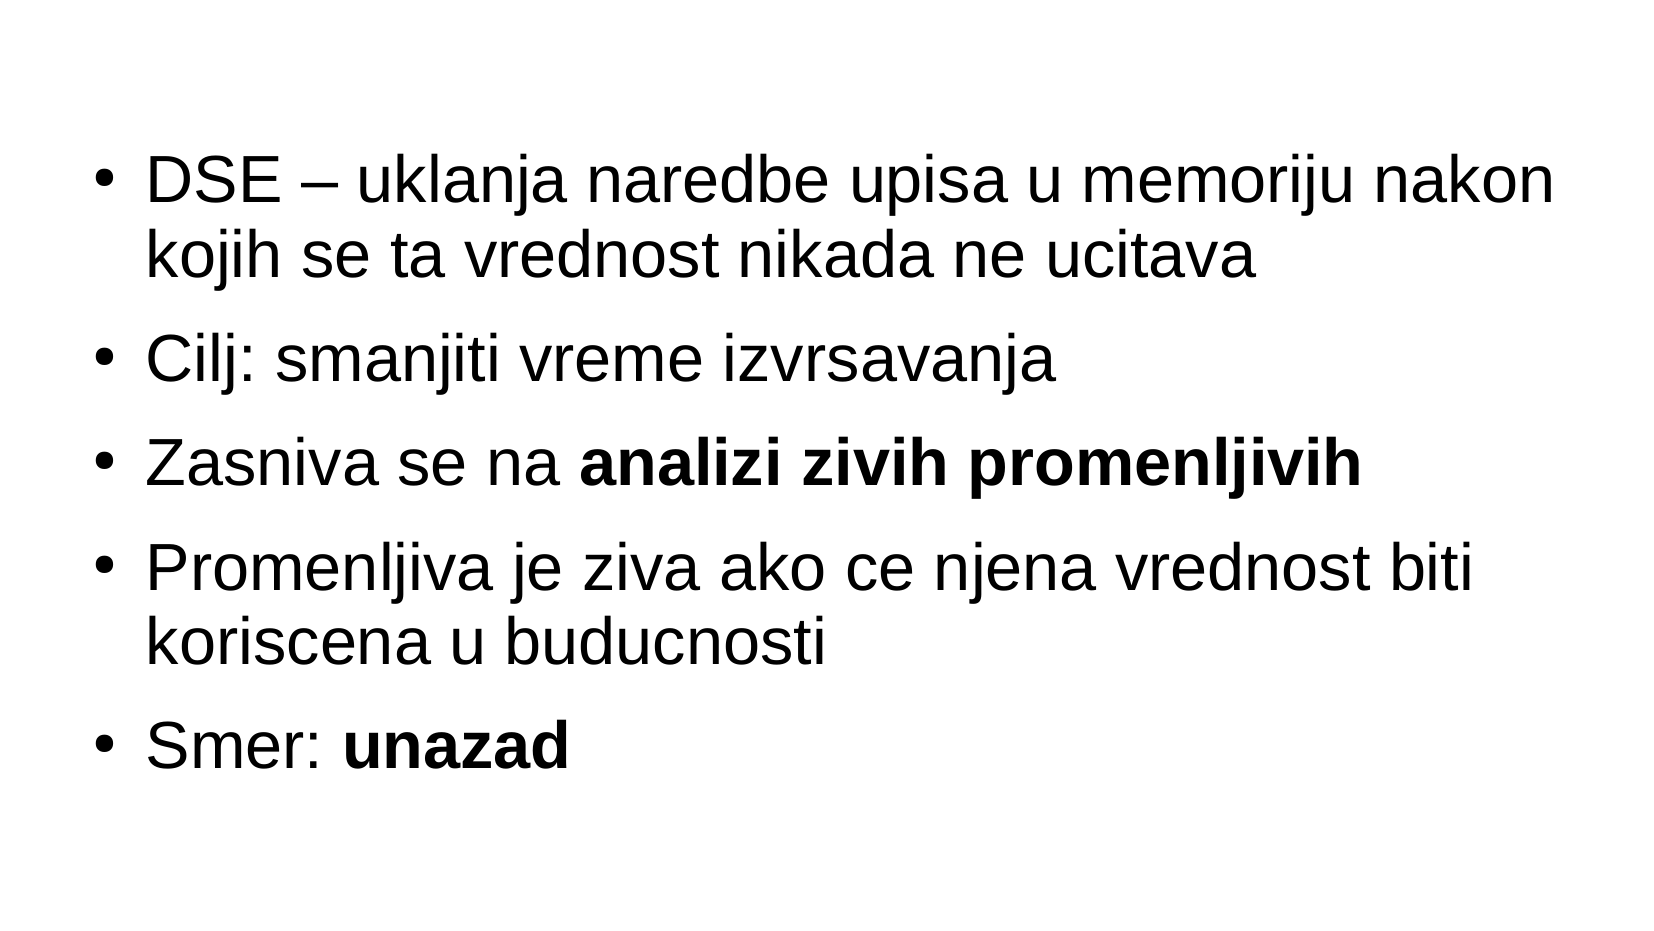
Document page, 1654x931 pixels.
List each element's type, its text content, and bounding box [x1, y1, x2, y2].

list DSE – uklanja naredbe upisa u memoriju nakon kojih se ta vrednost nikada ne ucitava Cilj: smanjiti vreme izvrsavanja Zasniva se na analizi zivih promenljivih Promenljiva je ziva ako ce njena vrednost biti koriscena u buducnosti Smer: unazad [75, 37, 1564, 788]
